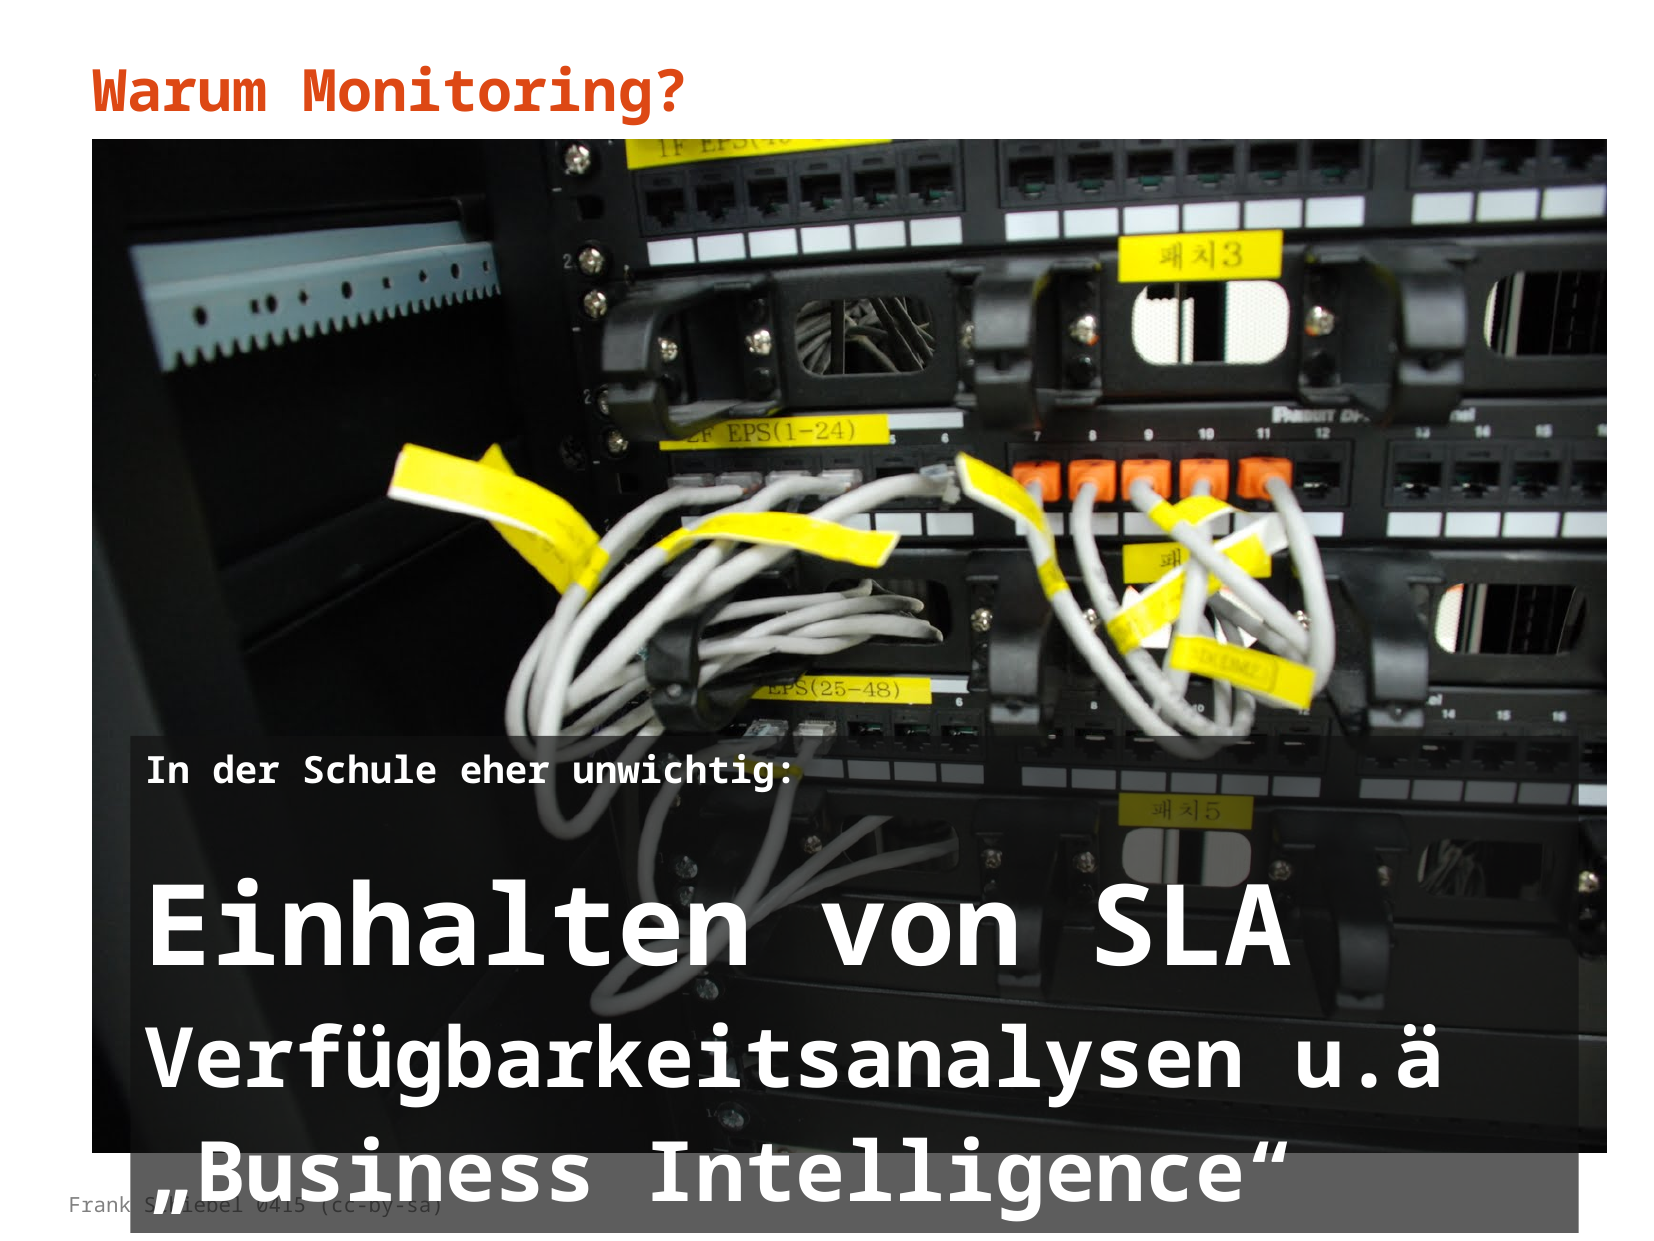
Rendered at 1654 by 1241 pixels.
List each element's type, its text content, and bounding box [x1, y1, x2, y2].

picture [92, 139, 1607, 1153]
text_box Warum Monitoring? [78, 42, 1130, 117]
text_box In der Schule eher unwichtig: Einhalten von SLA Verfügbarkeitsanalysen u.ä „Business Intelligence“ [130, 735, 1579, 1110]
